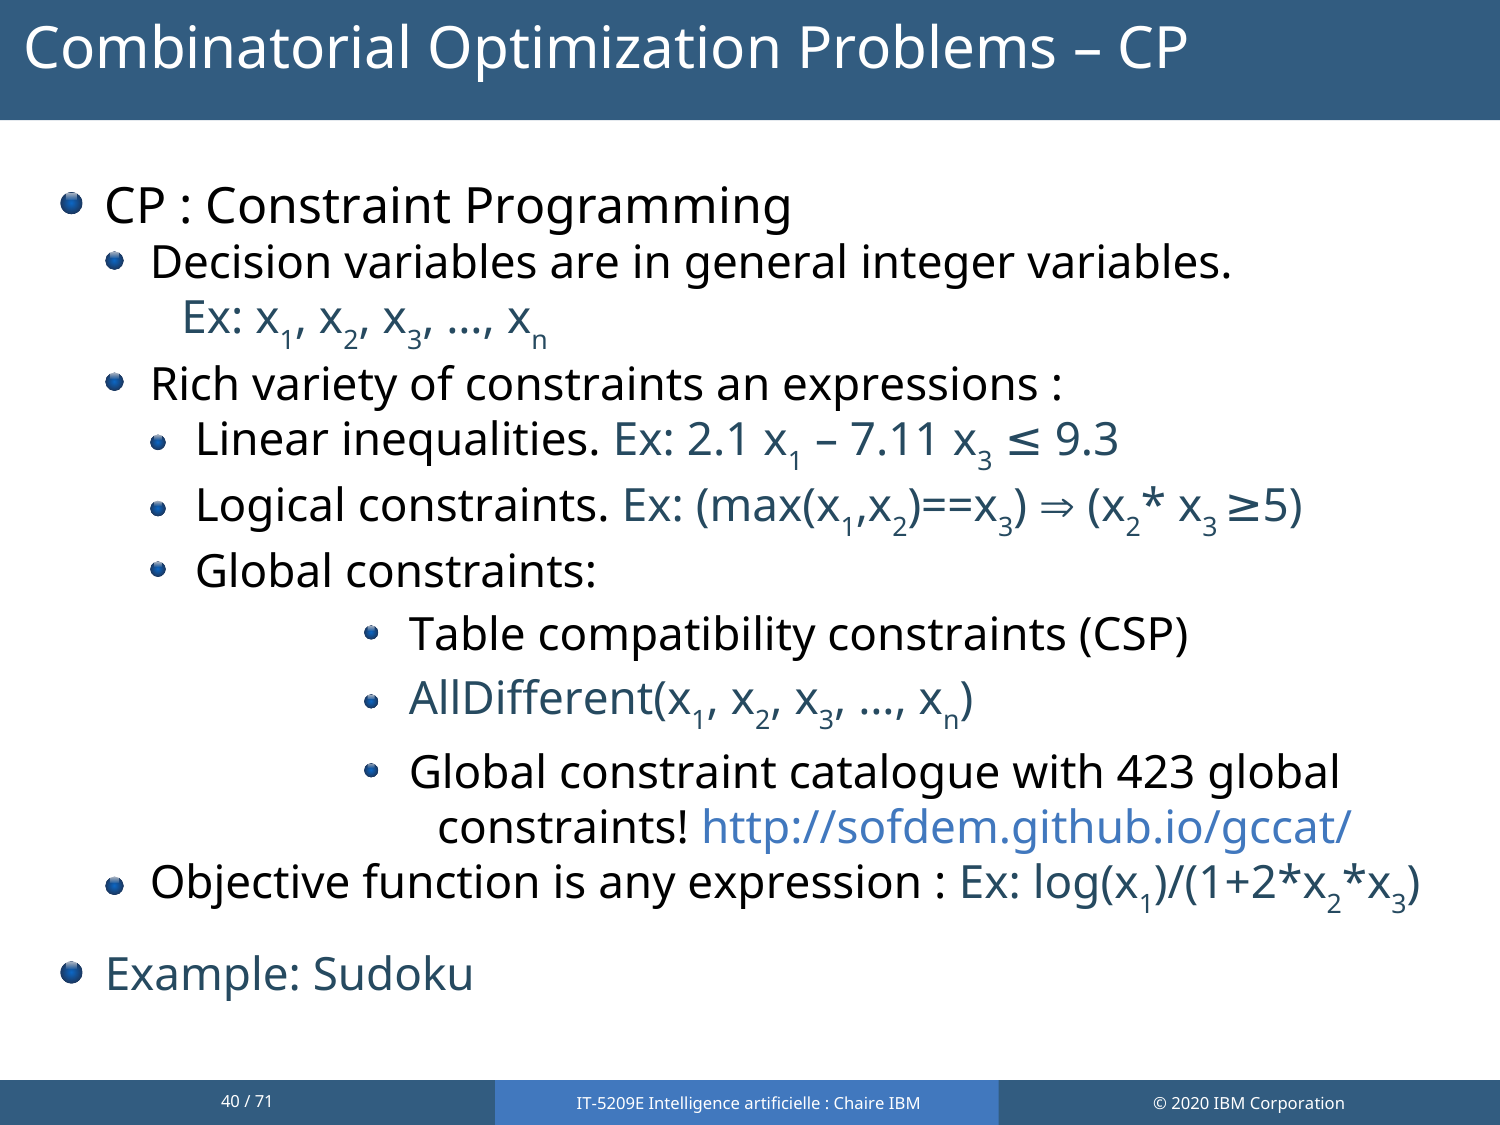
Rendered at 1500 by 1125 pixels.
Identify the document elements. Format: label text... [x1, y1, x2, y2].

title Combinatorial Optimization Problems – CP [0, 0, 1500, 121]
list CP : Constraint Programming Decision variables are in general integer variables. Ex: x1, x2, x3, …, xn Rich variety of constraints an expressions : Linear inequalities. Ex: 2.1 x1 – 7.11 x3 ≤ 9.3 Logical constraints. Ex: (max(x1,x2)==x3) ⇒ (x2* x3 ≥5) Global constraints: Table compatibility constraints (CSP) AllDifferent(x1, x2, x3, …, xn) Global constraint catalogue with 423 global constraints! http://sofdem.github.io/gccat/ Objective function is any expression : Ex: log(x1)/(1+2*x2*x3) Example: Sudoku [45, 165, 1441, 1036]
